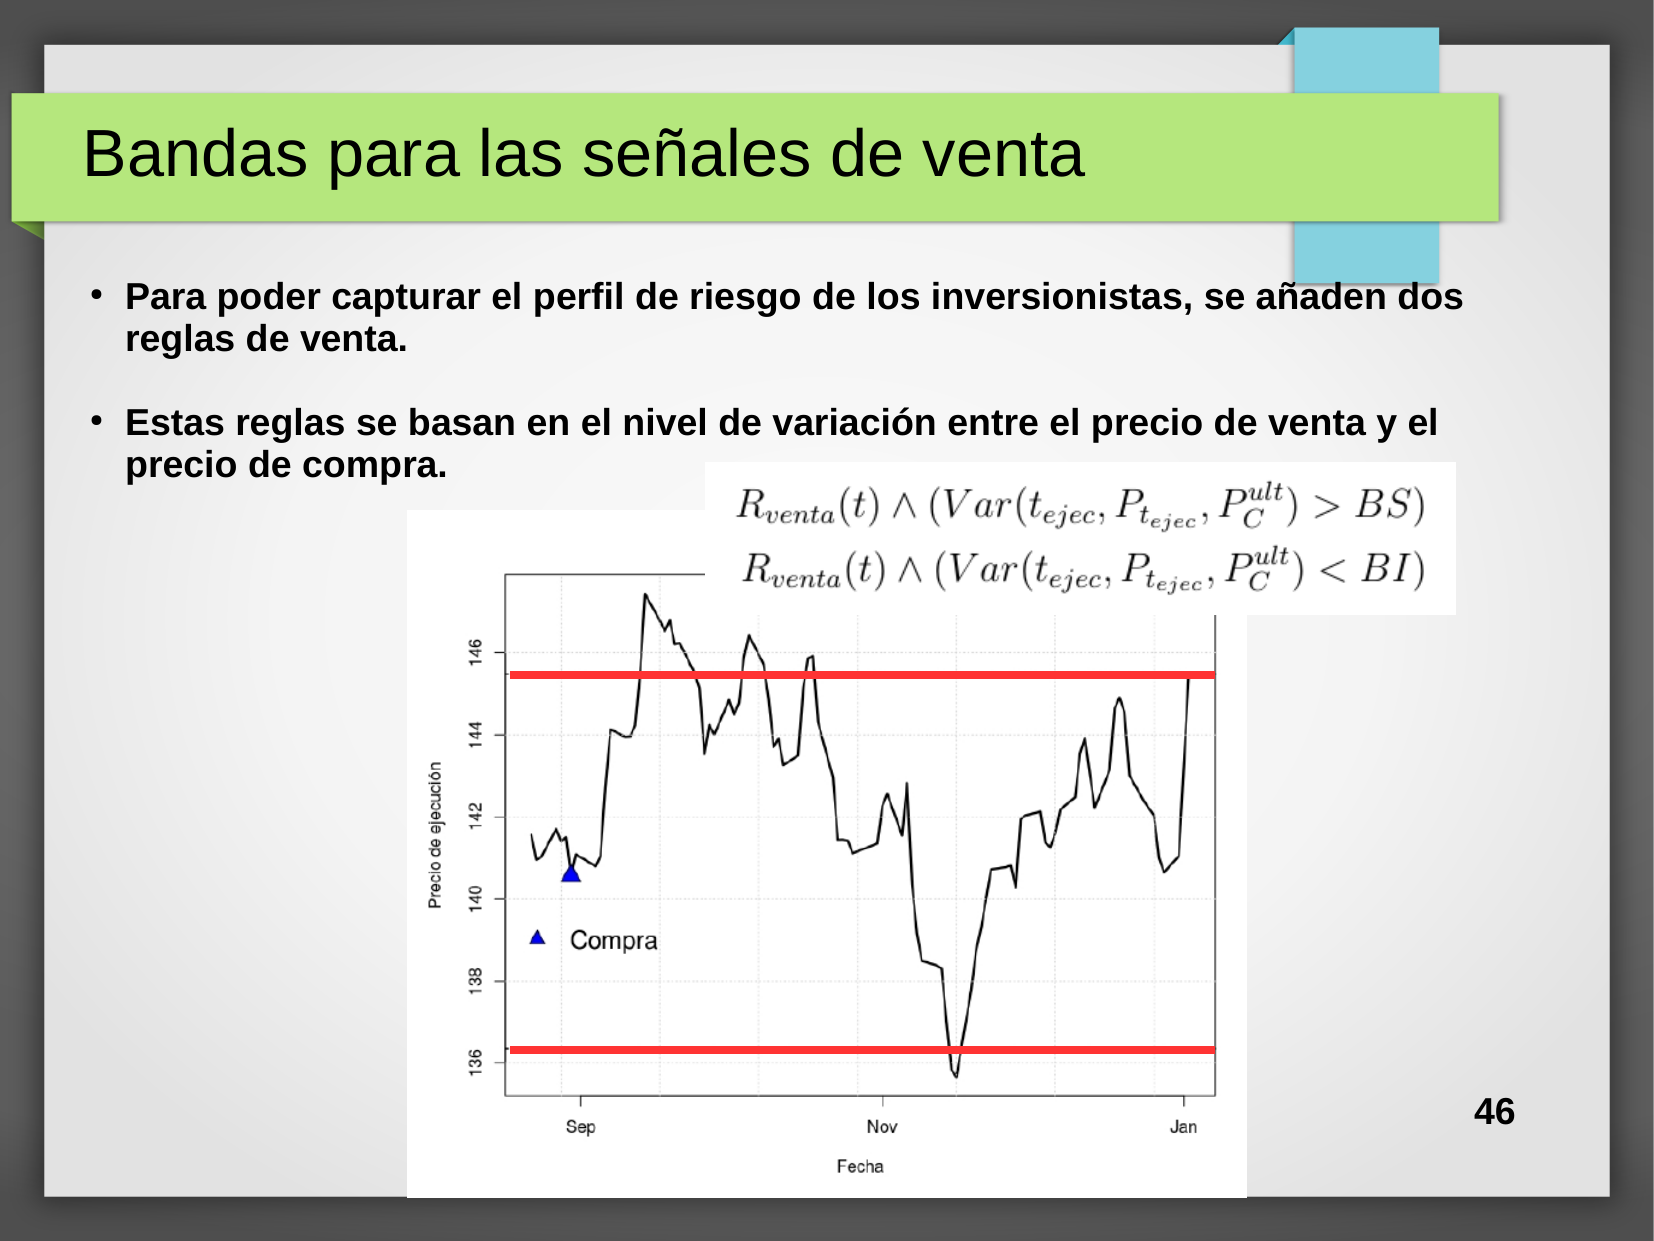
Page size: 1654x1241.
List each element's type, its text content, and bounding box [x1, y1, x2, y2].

text_box <number> [1459, 1083, 1654, 1154]
title Bandas para las señales de venta [82, 79, 1501, 229]
picture [0, 0, 1654, 1241]
text_box Para poder capturar el perfil de riesgo de los inversionistas, se añaden dos reglas de venta. Estas reglas se basan en el nivel de variación entre el precio de venta y el precio de compra. [75, 267, 1501, 493]
